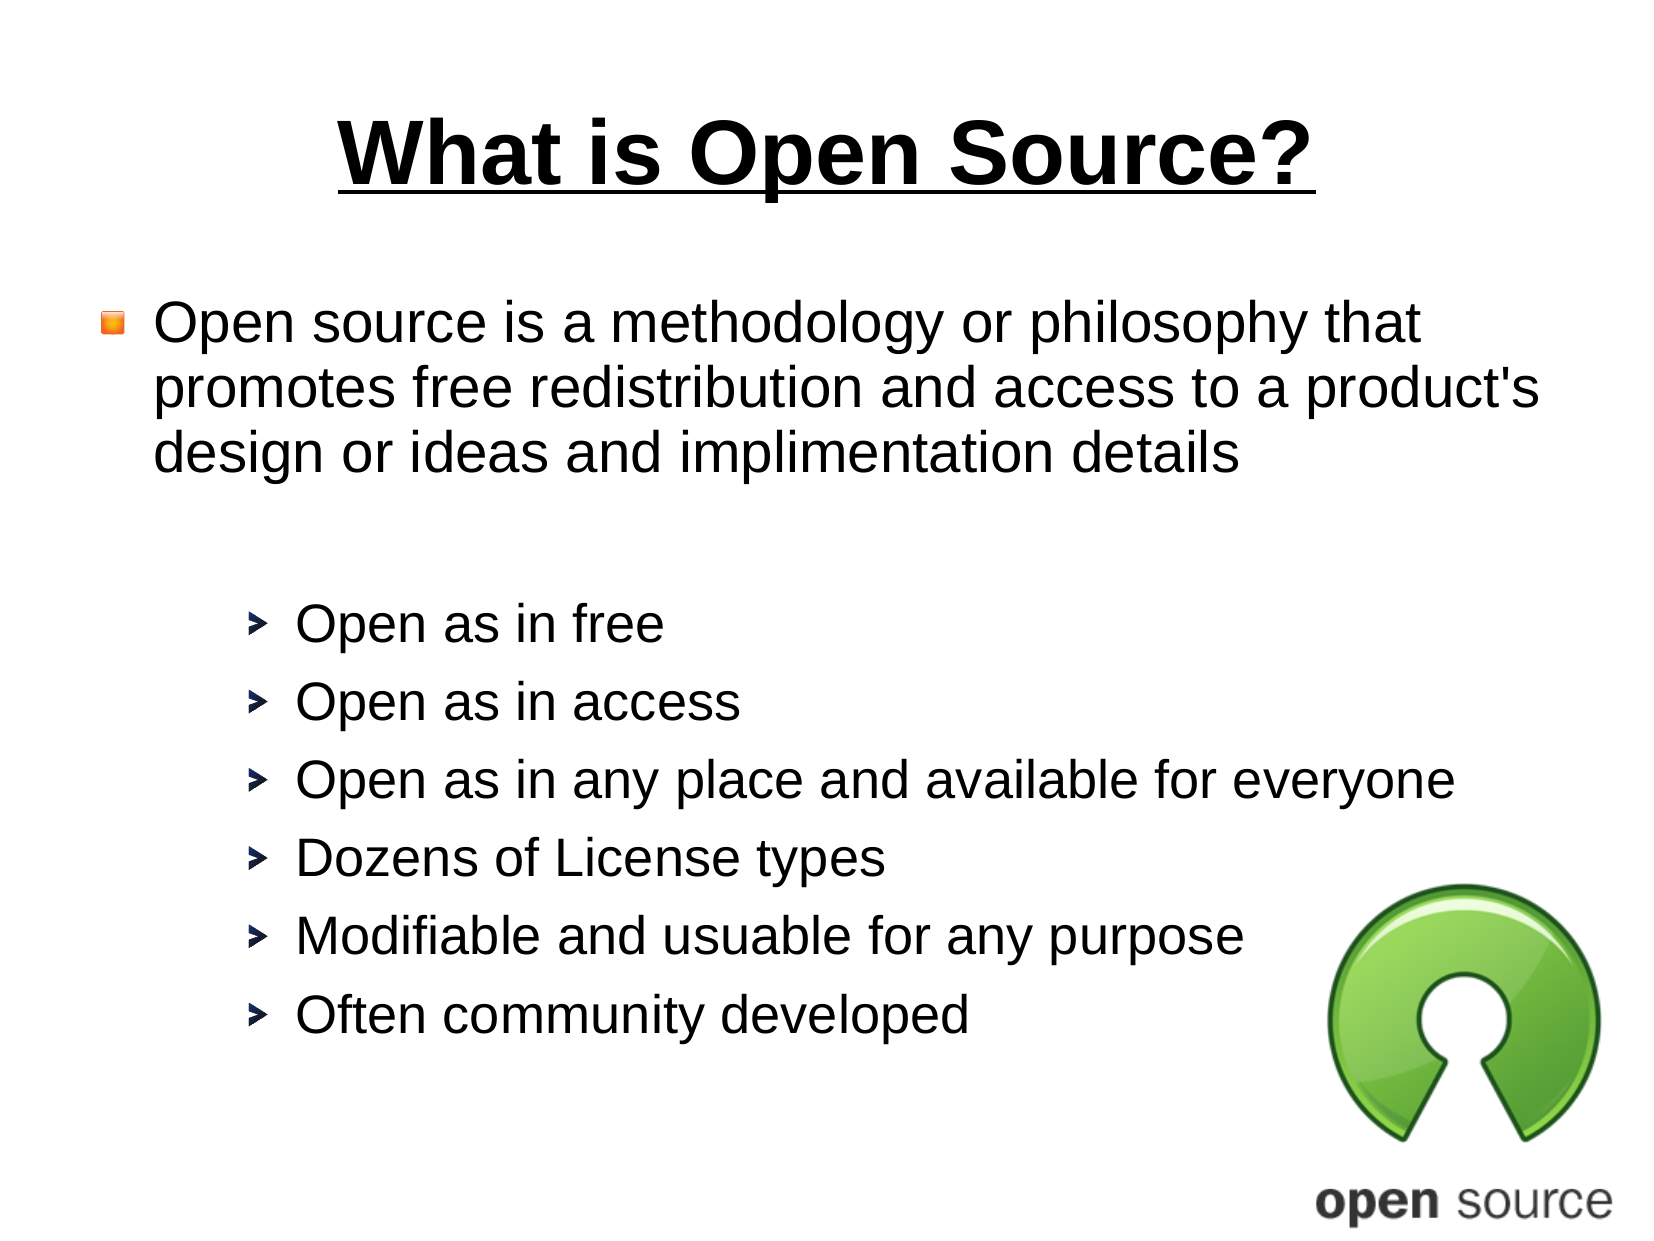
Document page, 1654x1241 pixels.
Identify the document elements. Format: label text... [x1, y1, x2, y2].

title What is Open Source? [82, 49, 1571, 257]
list Open source is a methodology or philosophy that promotes free redistribution and access to a product's design or ideas and implimentation details Open as in free Open as in access Open as in any place and available for everyone Dozens of License types Modifiable and usuable for any purpose Often community developed [82, 290, 1571, 1158]
picture [1275, 862, 1654, 1241]
